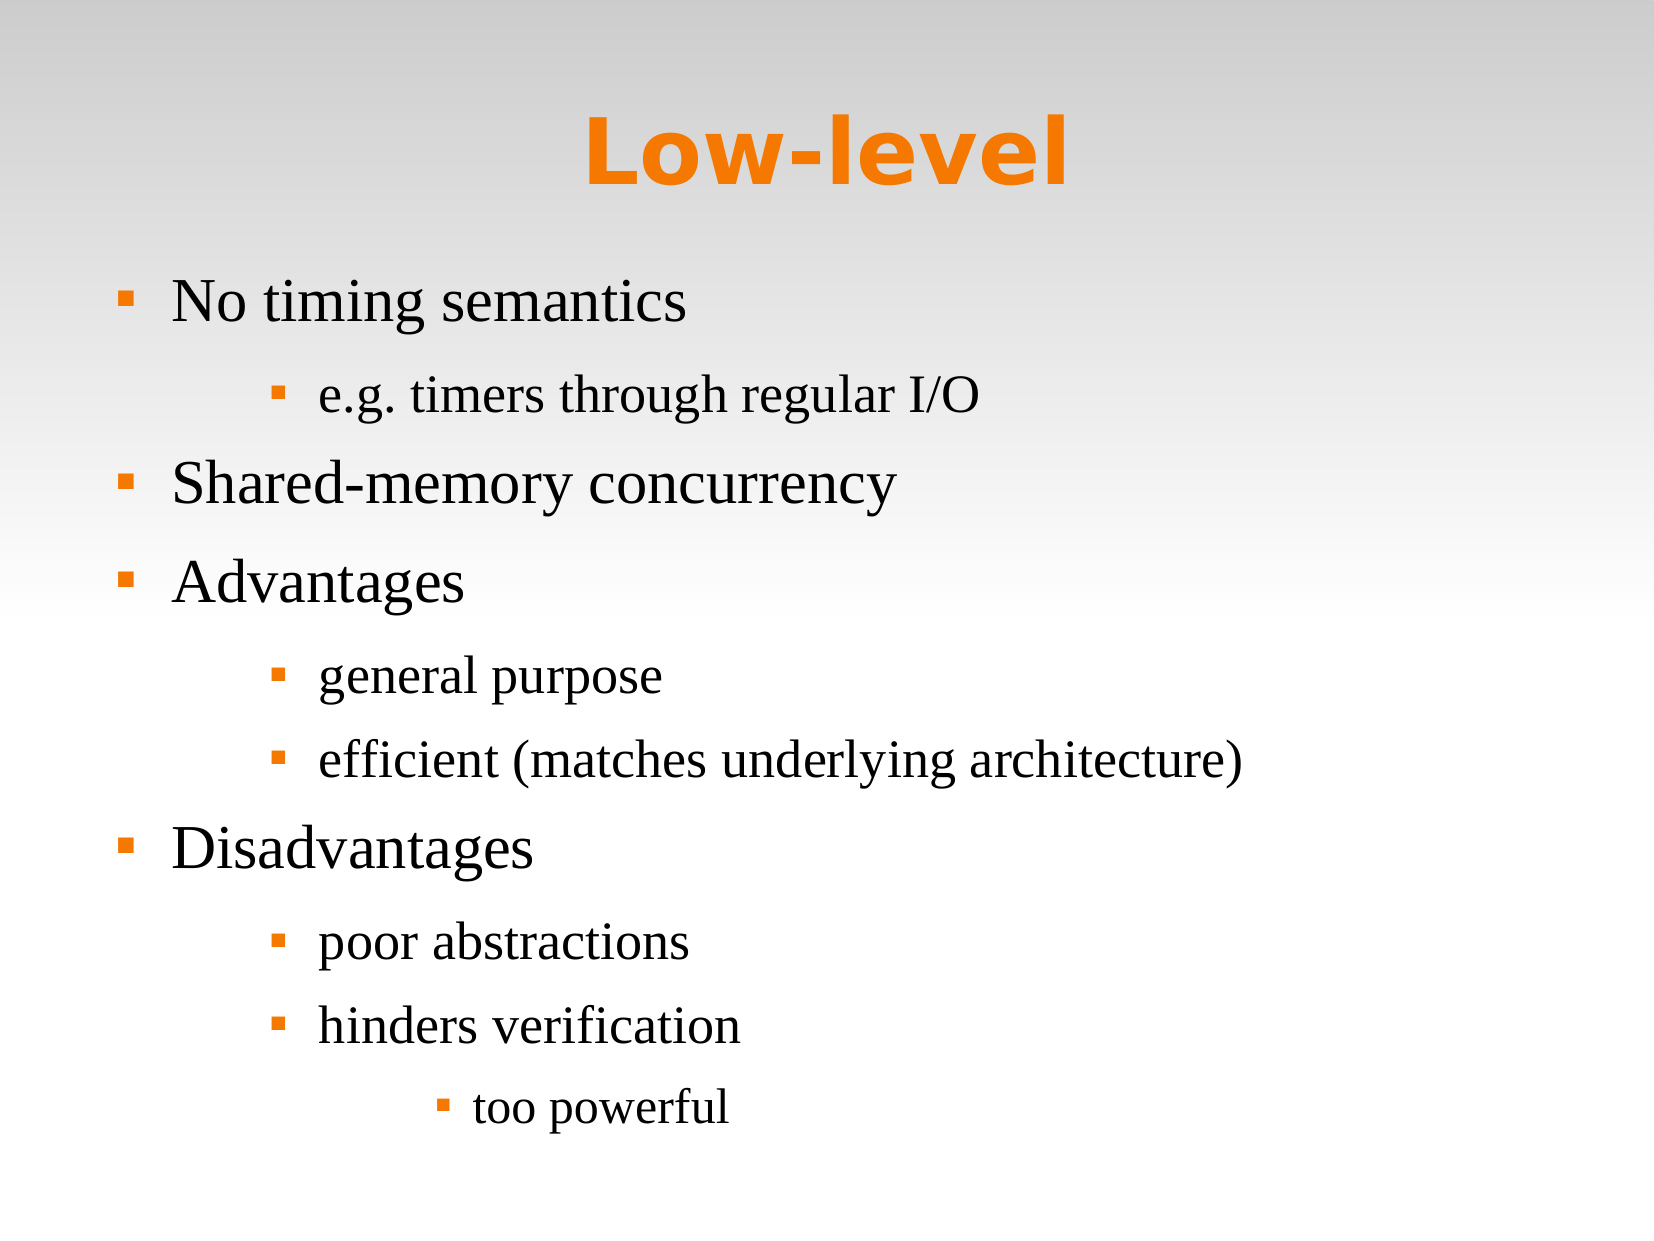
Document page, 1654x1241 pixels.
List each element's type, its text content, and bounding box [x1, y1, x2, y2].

list No timing semantics e.g. timers through regular I/O Shared-memory concurrency Advantages general purpose efficient (matches underlying architecture) Disadvantages poor abstractions hinders verification too powerful [82, 231, 1571, 1193]
title Low-level [82, 49, 1571, 231]
